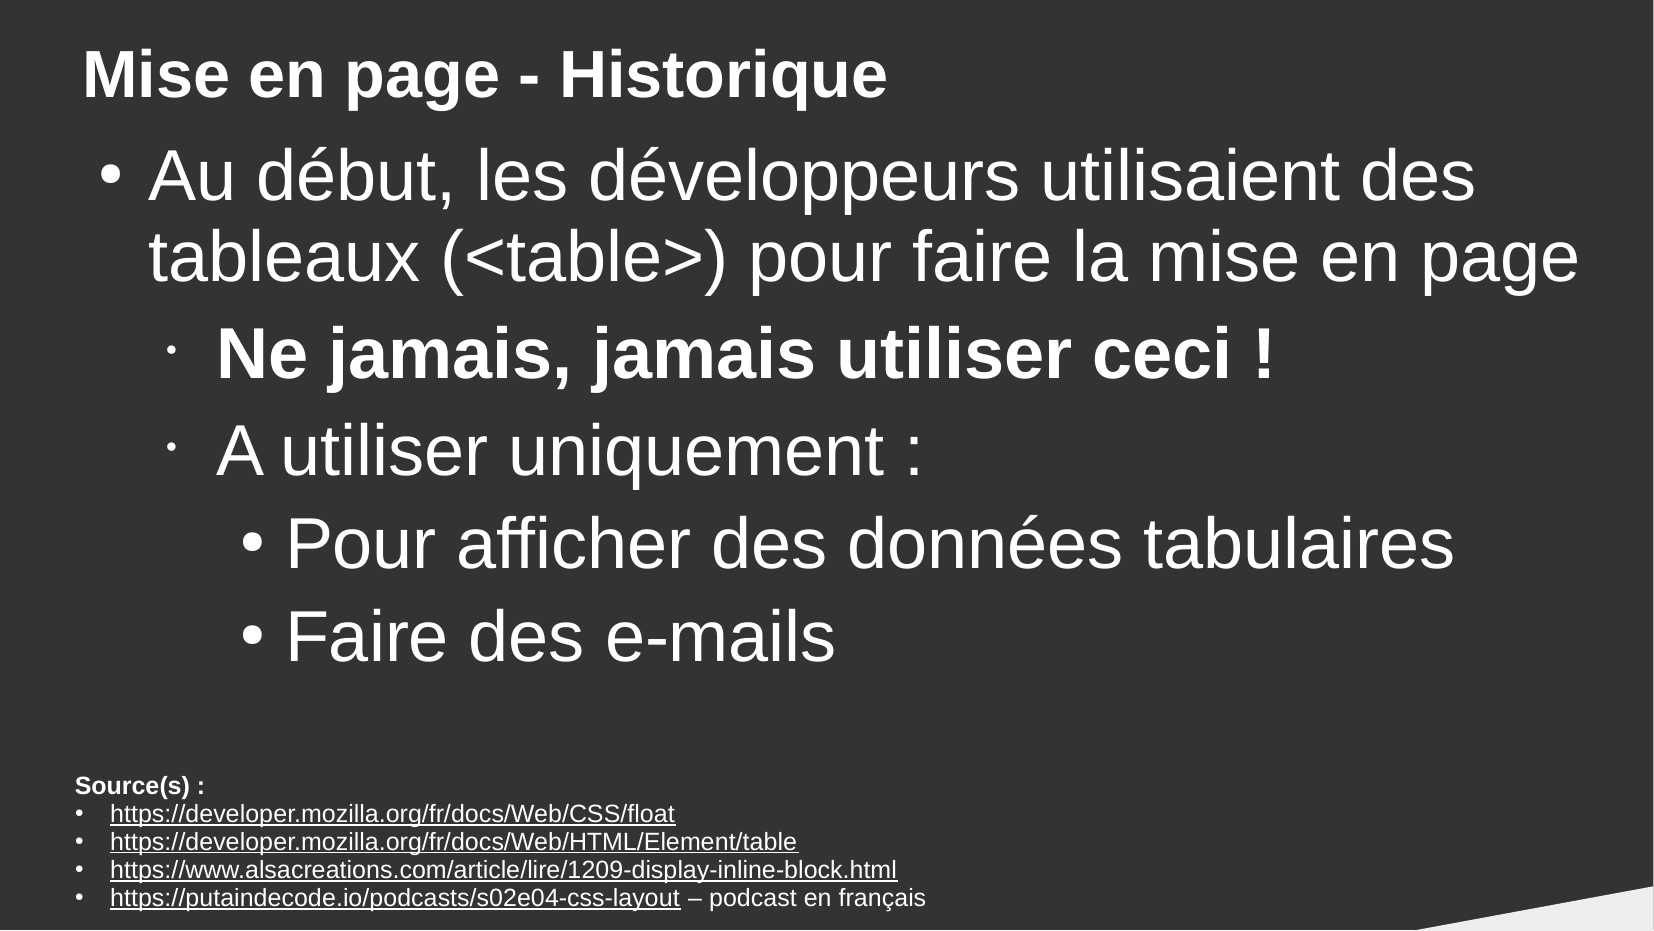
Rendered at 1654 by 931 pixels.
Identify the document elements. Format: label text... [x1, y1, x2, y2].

text_box Source(s) : https://developer.mozilla.org/fr/docs/Web/CSS/float https://developer.mozilla.org/fr/docs/Web/HTML/Element/table https://www.alsacreations.com/article/lire/1209-display-inline-block.html https://putaindecode.io/podcasts/s02e04-css-layout – podcast en français [60, 764, 1546, 920]
text_box [1411, 886, 1654, 931]
list Au début, les développeurs utilisaient des tableaux (<table>) pour faire la mise en page Ne jamais, jamais utiliser ceci ! A utiliser uniquement : Pour afficher des données tabulaires Faire des e-mails [80, 135, 1605, 745]
title Mise en page - Historique [82, 37, 1571, 114]
